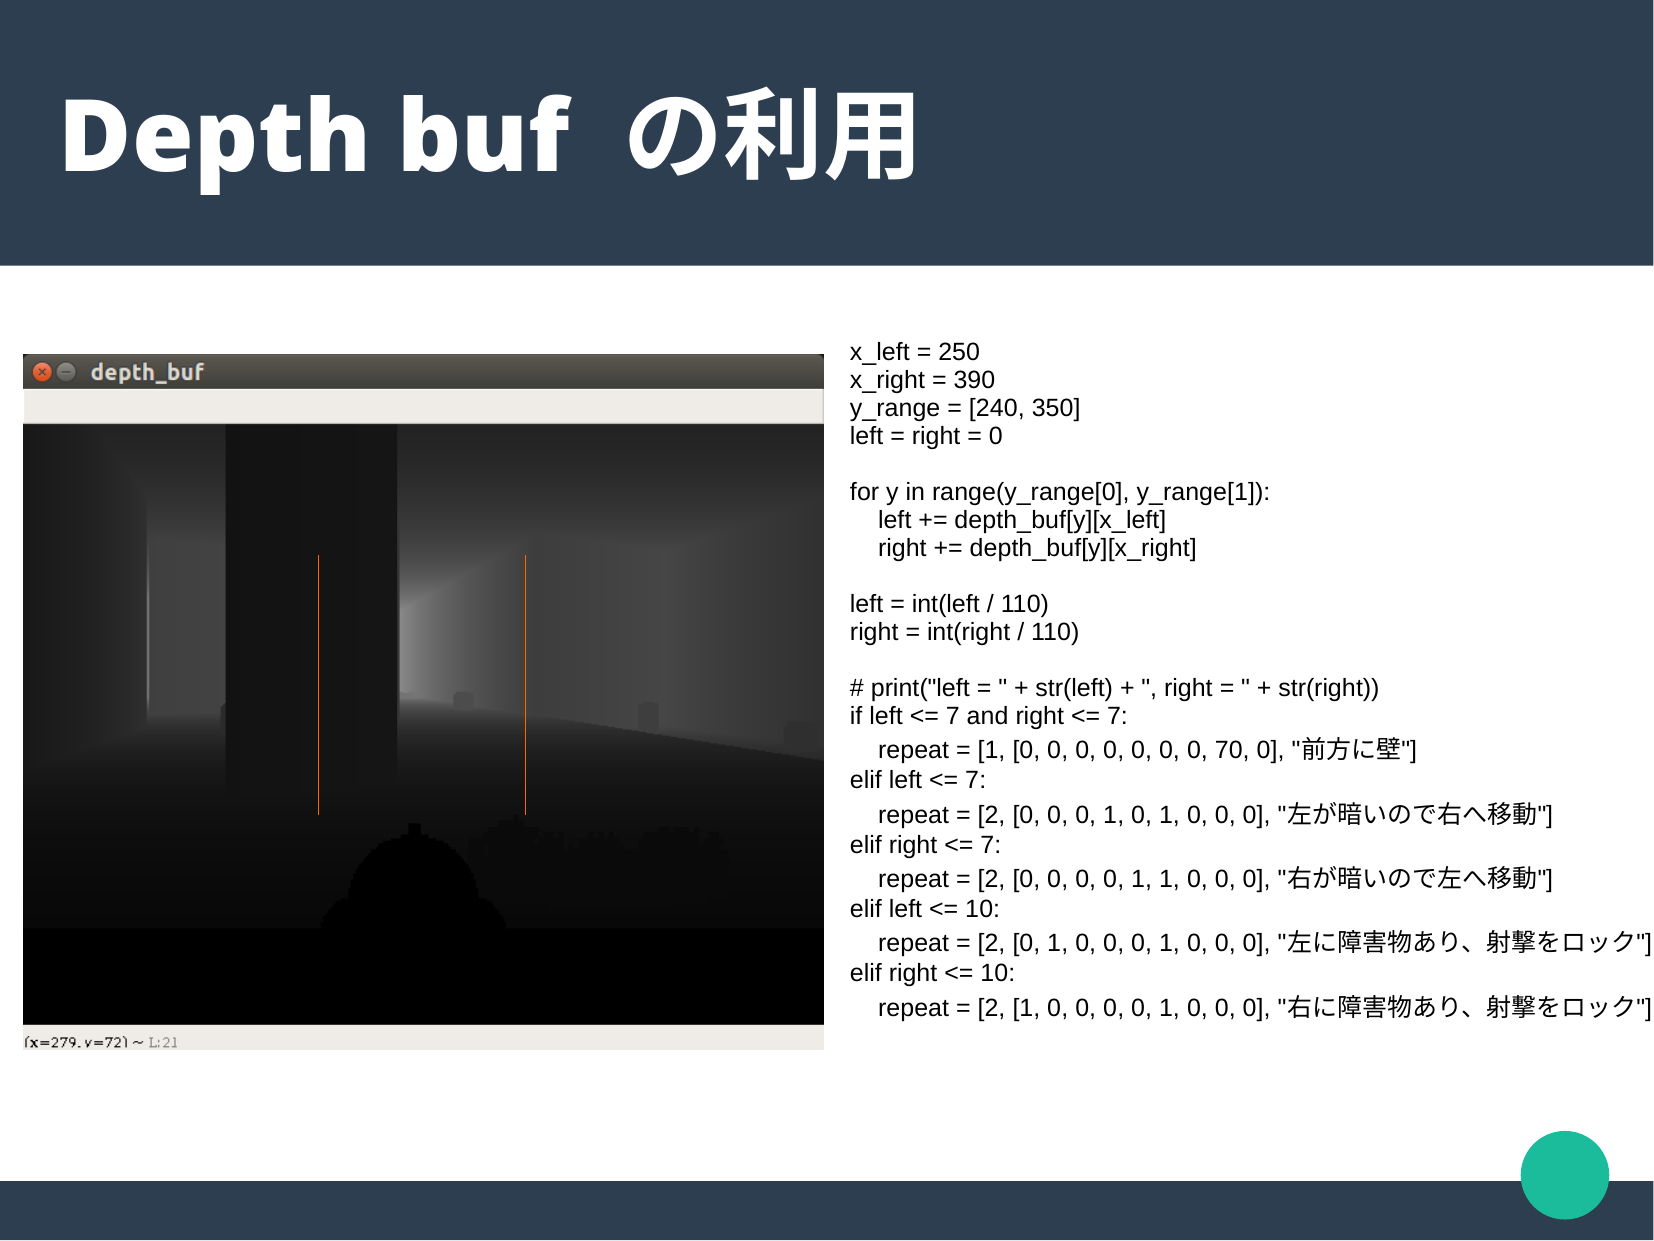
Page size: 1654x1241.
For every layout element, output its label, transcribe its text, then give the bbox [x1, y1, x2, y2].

text_box x_left = 250 x_right = 390 y_range = [240, 350] left = right = 0 for y in range(y_range[0], y_range[1]): left += depth_buf[y][x_left] right += depth_buf[y][x_right] left = int(left / 110) right = int(right / 110) # print("left = " + str(left) + ", right = " + str(right)) if left <= 7 and right <= 7: repeat = [1, [0, 0, 0, 0, 0, 0, 0, 70, 0], "前方に壁"] elif left <= 7: repeat = [2, [0, 0, 0, 1, 0, 1, 0, 0, 0], "左が暗いので右へ移動"] elif right <= 7: repeat = [2, [0, 0, 0, 0, 1, 1, 0, 0, 0], "右が暗いので左へ移動"] elif left <= 10: repeat = [2, [0, 1, 0, 0, 0, 1, 0, 0, 0], "左に障害物あり、射撃をロック"] elif right <= 10: repeat = [2, [1, 0, 0, 0, 0, 1, 0, 0, 0], "右に障害物あり、射撃をロック"] [807, 330, 1654, 1134]
title Depth buf の利用 [59, 49, 1595, 207]
picture [23, 354, 824, 1050]
